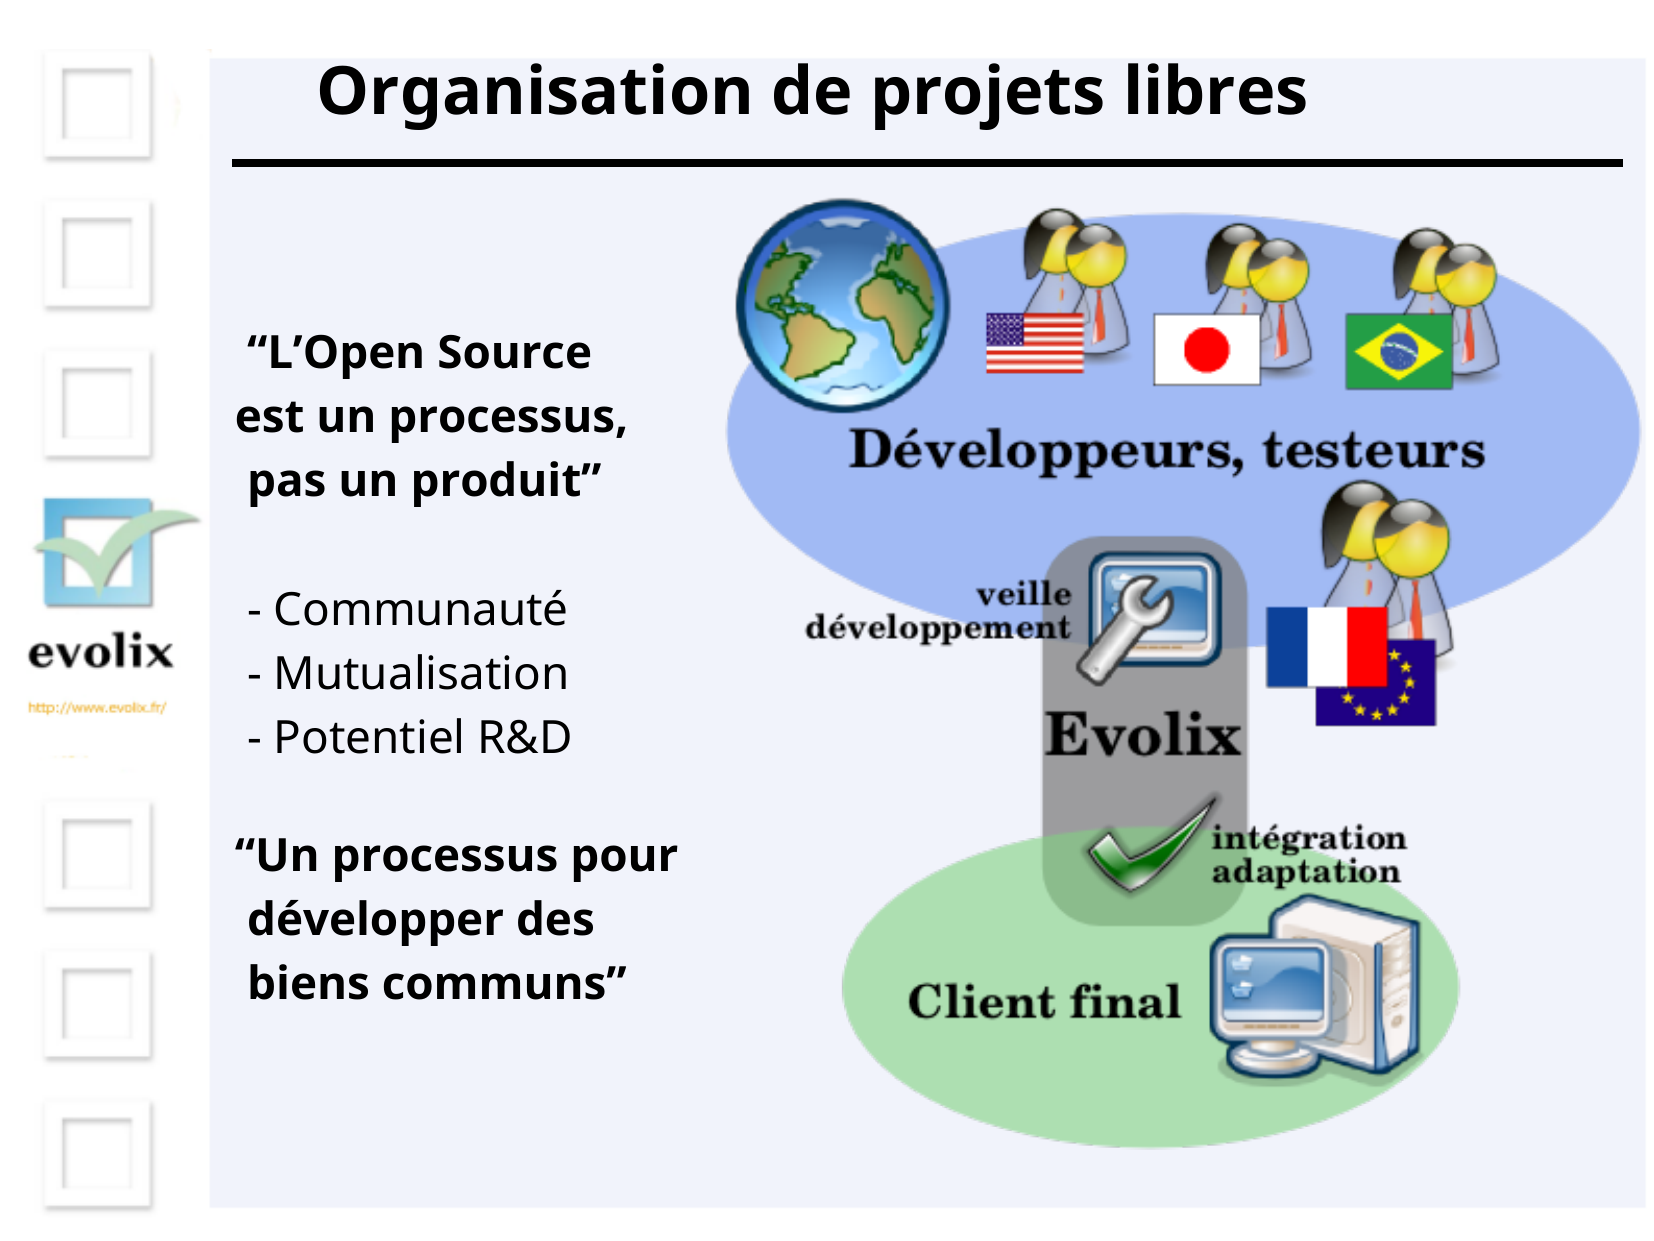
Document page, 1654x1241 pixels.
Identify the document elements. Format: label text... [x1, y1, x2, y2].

title Organisation de projets libres [22, 27, 503, 151]
picture [0, 0, 1654, 1241]
text_box “L’Open Source est un processus, pas un produit” - Communauté - Mutualisation - Potentiel R&D “Un processus pour développer des biens communs” [235, 276, 707, 1124]
